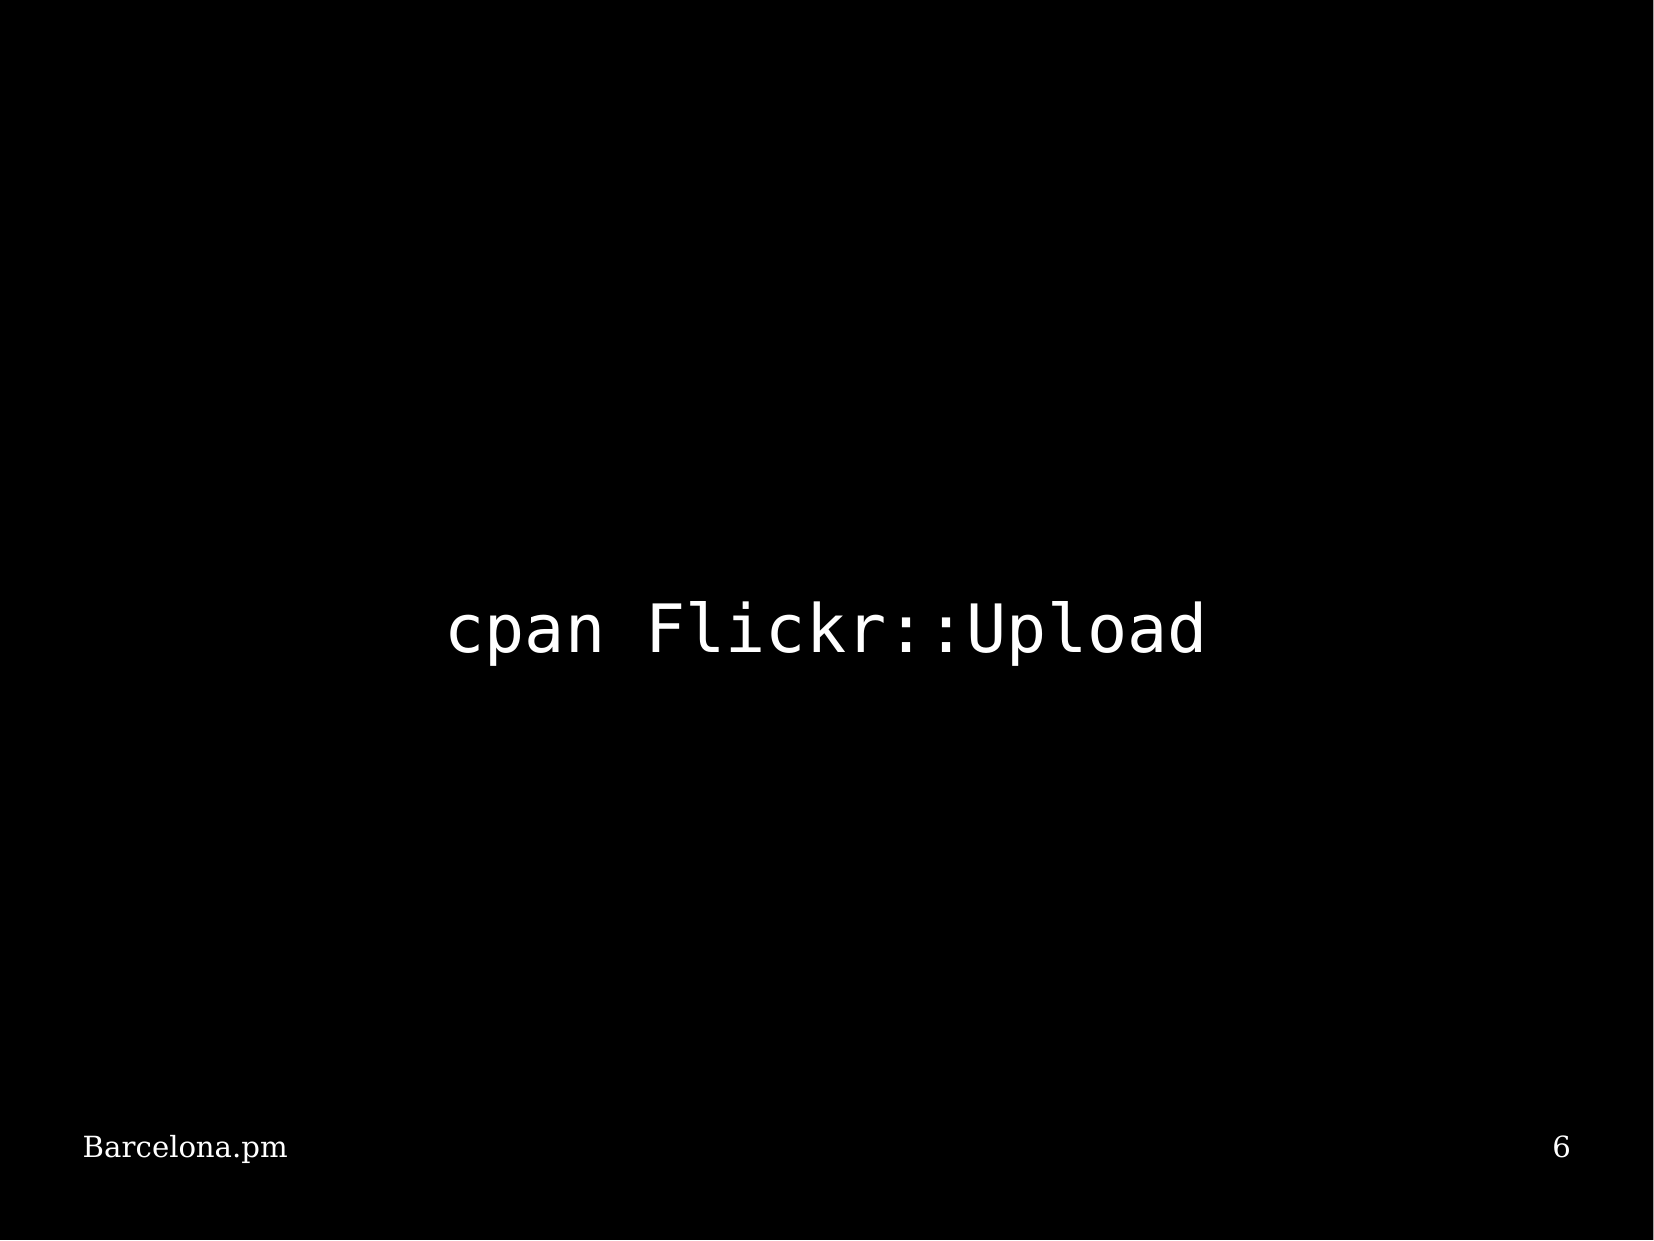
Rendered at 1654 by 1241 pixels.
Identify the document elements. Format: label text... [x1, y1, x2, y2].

title cpan Flickr::Upload [410, 523, 1244, 717]
